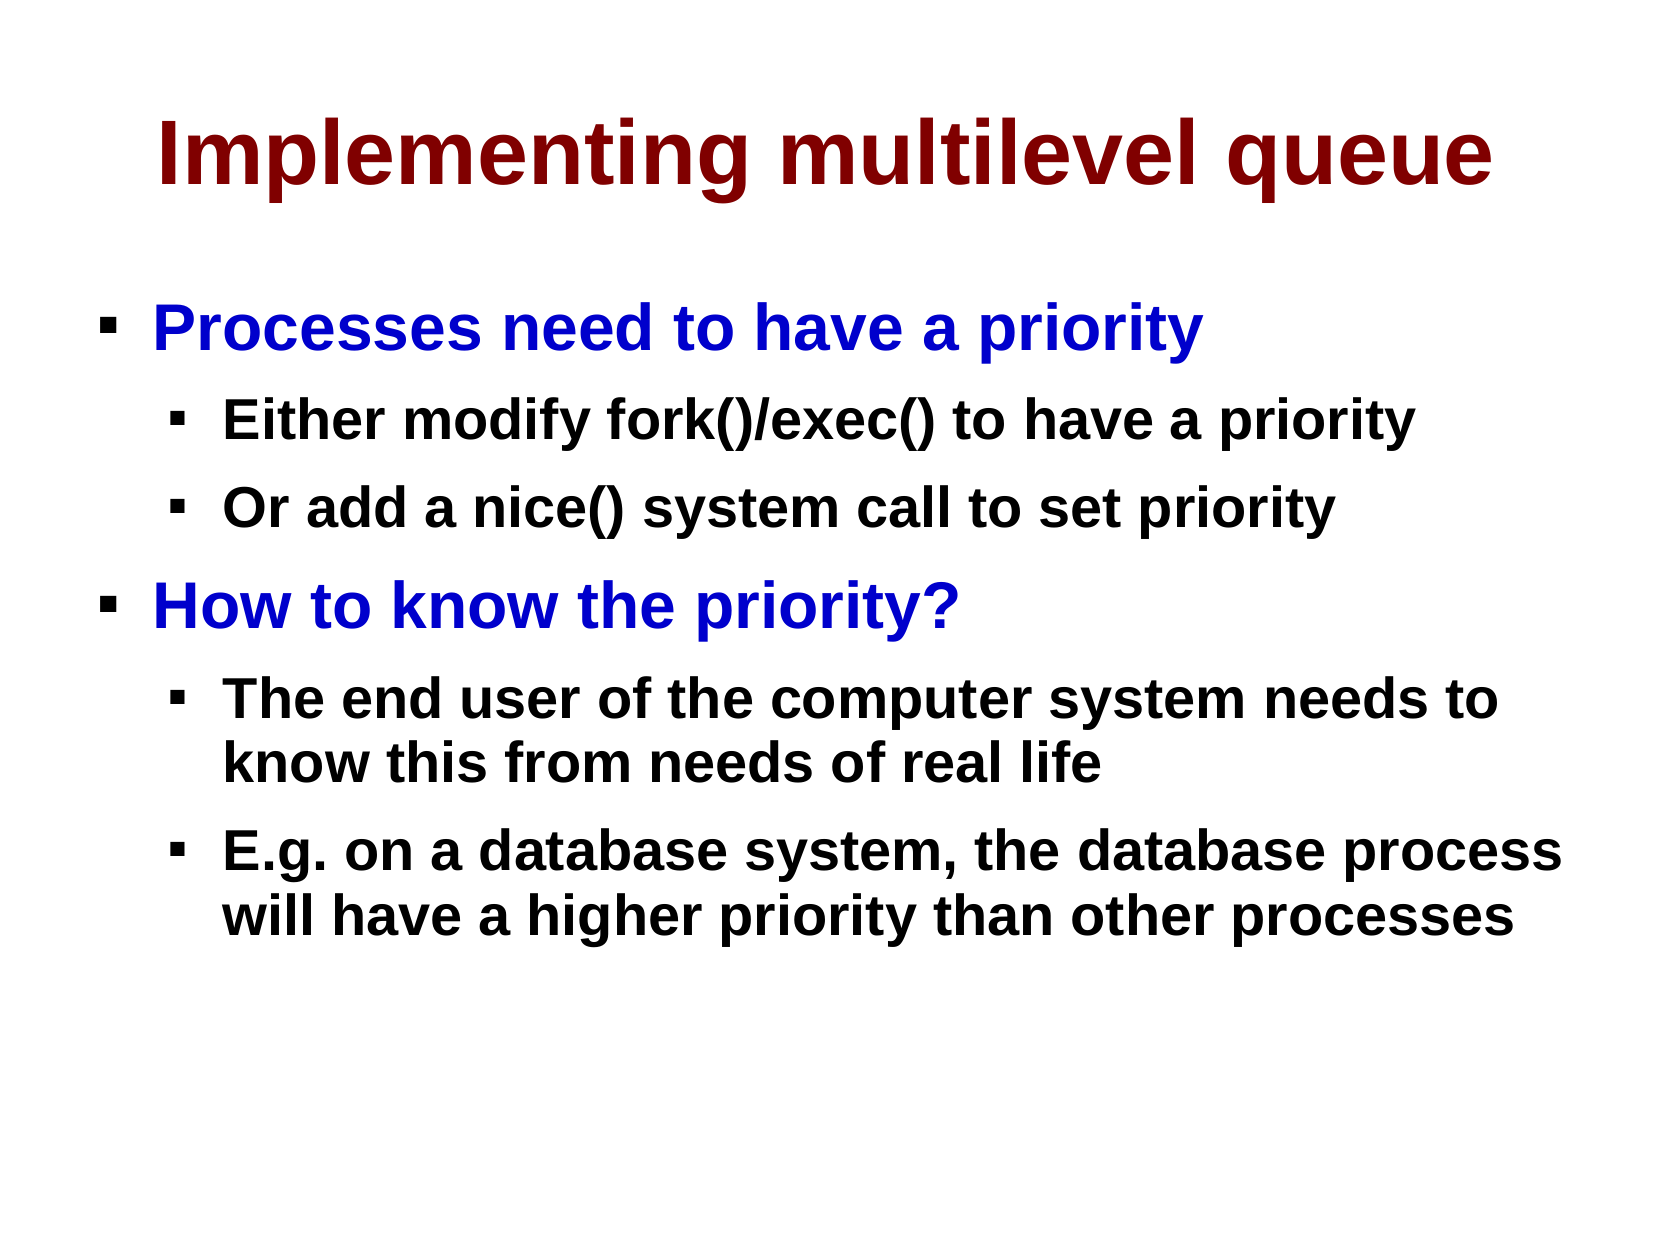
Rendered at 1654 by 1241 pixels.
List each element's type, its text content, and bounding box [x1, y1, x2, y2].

list Processes need to have a priority Either modify fork()/exec() to have a priority Or add a nice() system call to set priority How to know the priority? The end user of the computer system needs to know this from needs of real life E.g. on a database system, the database process will have a higher priority than other processes [82, 290, 1571, 1010]
title Implementing multilevel queue [82, 49, 1571, 257]
